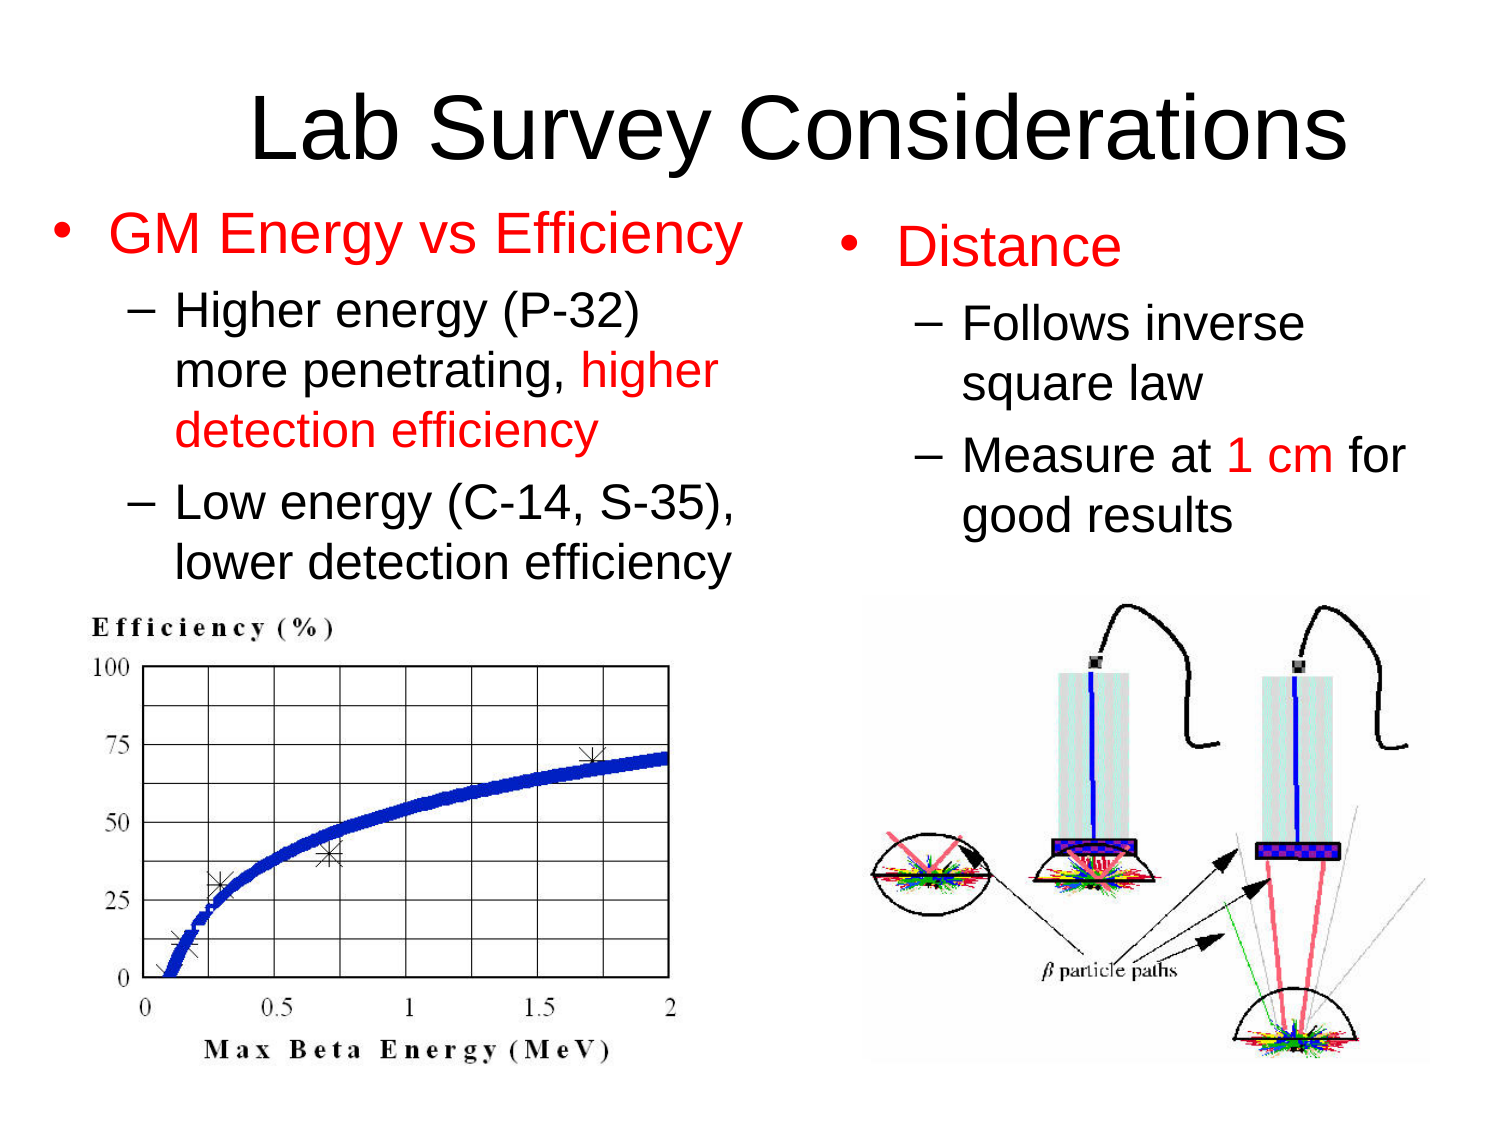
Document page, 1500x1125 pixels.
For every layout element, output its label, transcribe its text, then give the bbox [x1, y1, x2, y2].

picture [862, 613, 1430, 1065]
title Lab Survey Considerations [149, 45, 1450, 201]
text_box Distance Follows inverse square law Measure at 1 cm for good results [824, 199, 1450, 613]
picture [87, 608, 688, 1068]
list GM Energy vs Efficiency Higher energy (P-32) more penetrating, higher detection efficiency Low energy (C-14, S-35), lower detection efficiency [37, 187, 763, 1063]
